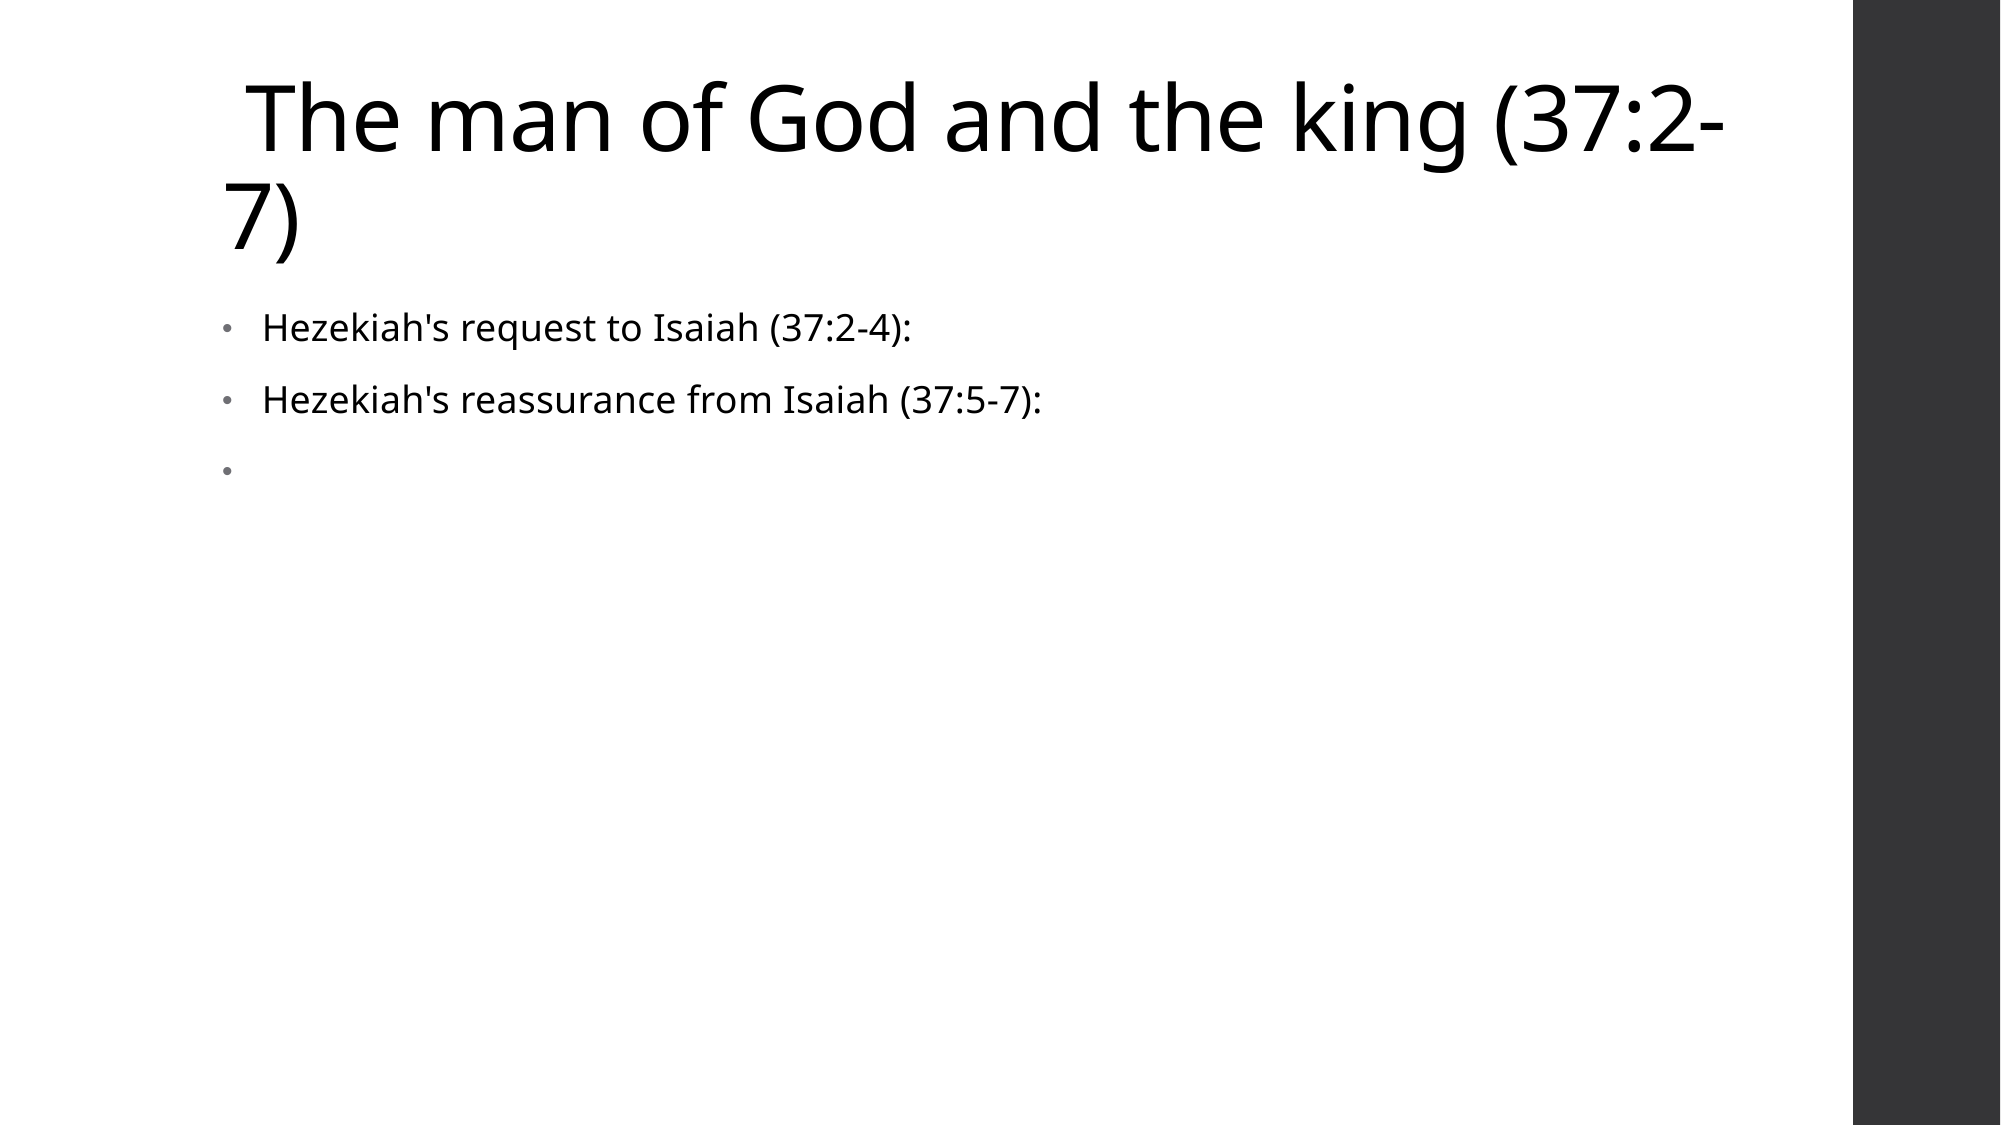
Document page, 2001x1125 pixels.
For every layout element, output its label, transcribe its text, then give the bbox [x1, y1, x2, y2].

title The man of God and the king (37:2-7) [206, 60, 1797, 278]
list Hezekiah's request to Isaiah (37:2-4): Hezekiah's reassurance from Isaiah (37:5-7): [206, 299, 1617, 1014]
